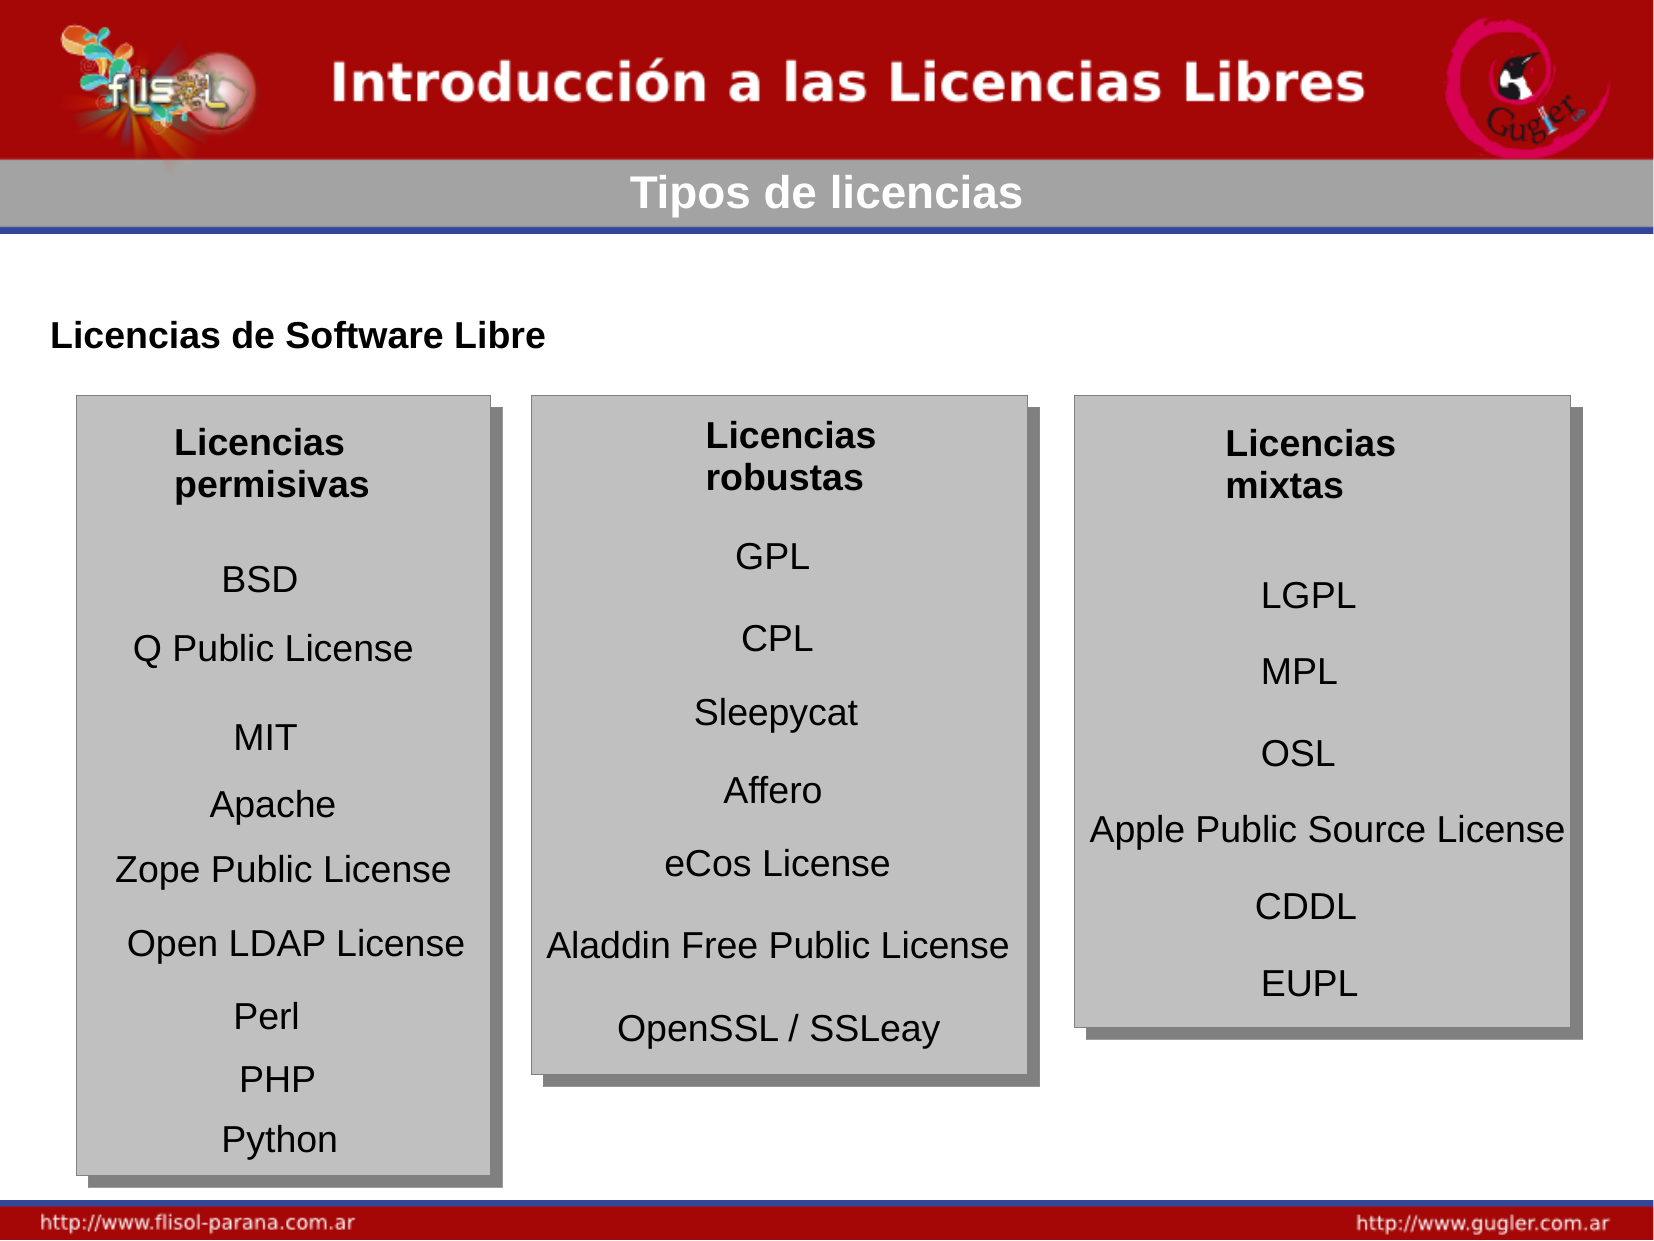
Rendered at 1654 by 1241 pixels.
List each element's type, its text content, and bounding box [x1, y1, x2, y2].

text_box [1074, 860, 1571, 1028]
picture [0, 0, 1654, 159]
text_box [1074, 395, 1571, 801]
text_box Q Public License [118, 620, 461, 677]
text_box Licencias permisivas [159, 414, 396, 513]
text_box Sleepycat [679, 683, 898, 741]
text_box Aladdin Free Public License [531, 917, 1063, 975]
picture [0, 1200, 1654, 1241]
text_box eCos License [649, 834, 934, 892]
text_box BSD [206, 551, 325, 609]
text_box GPL [720, 527, 839, 585]
text_box Zope Public License [100, 840, 485, 898]
text_box Apache [194, 775, 373, 833]
text_box EUPL [1246, 955, 1388, 1014]
text_box OpenSSL / SSLeay [602, 1000, 981, 1058]
text_box [76, 395, 491, 1176]
text_box Open LDAP License [112, 915, 514, 973]
text_box MIT [218, 708, 337, 766]
text_box Perl [218, 988, 349, 1046]
text_box [531, 975, 1028, 1075]
text_box PHP [224, 1051, 355, 1108]
text_box OSL [1246, 724, 1359, 783]
text_box Licencias mixtas [1210, 415, 1424, 517]
text_box Tipos de licencias [0, 159, 1654, 226]
text_box CDDL [1240, 878, 1394, 937]
picture [0, 226, 1654, 234]
text_box Licencias de Software Libre [35, 307, 1630, 364]
text_box LGPL [1246, 567, 1382, 626]
text_box Affero [708, 761, 857, 819]
text_box CPL [726, 610, 839, 668]
text_box [531, 395, 1028, 917]
text_box Apple Public Source License [1074, 801, 1583, 860]
text_box MPL [1246, 643, 1371, 702]
text_box Python [206, 1111, 373, 1169]
text_box Licencias robustas [690, 407, 904, 507]
